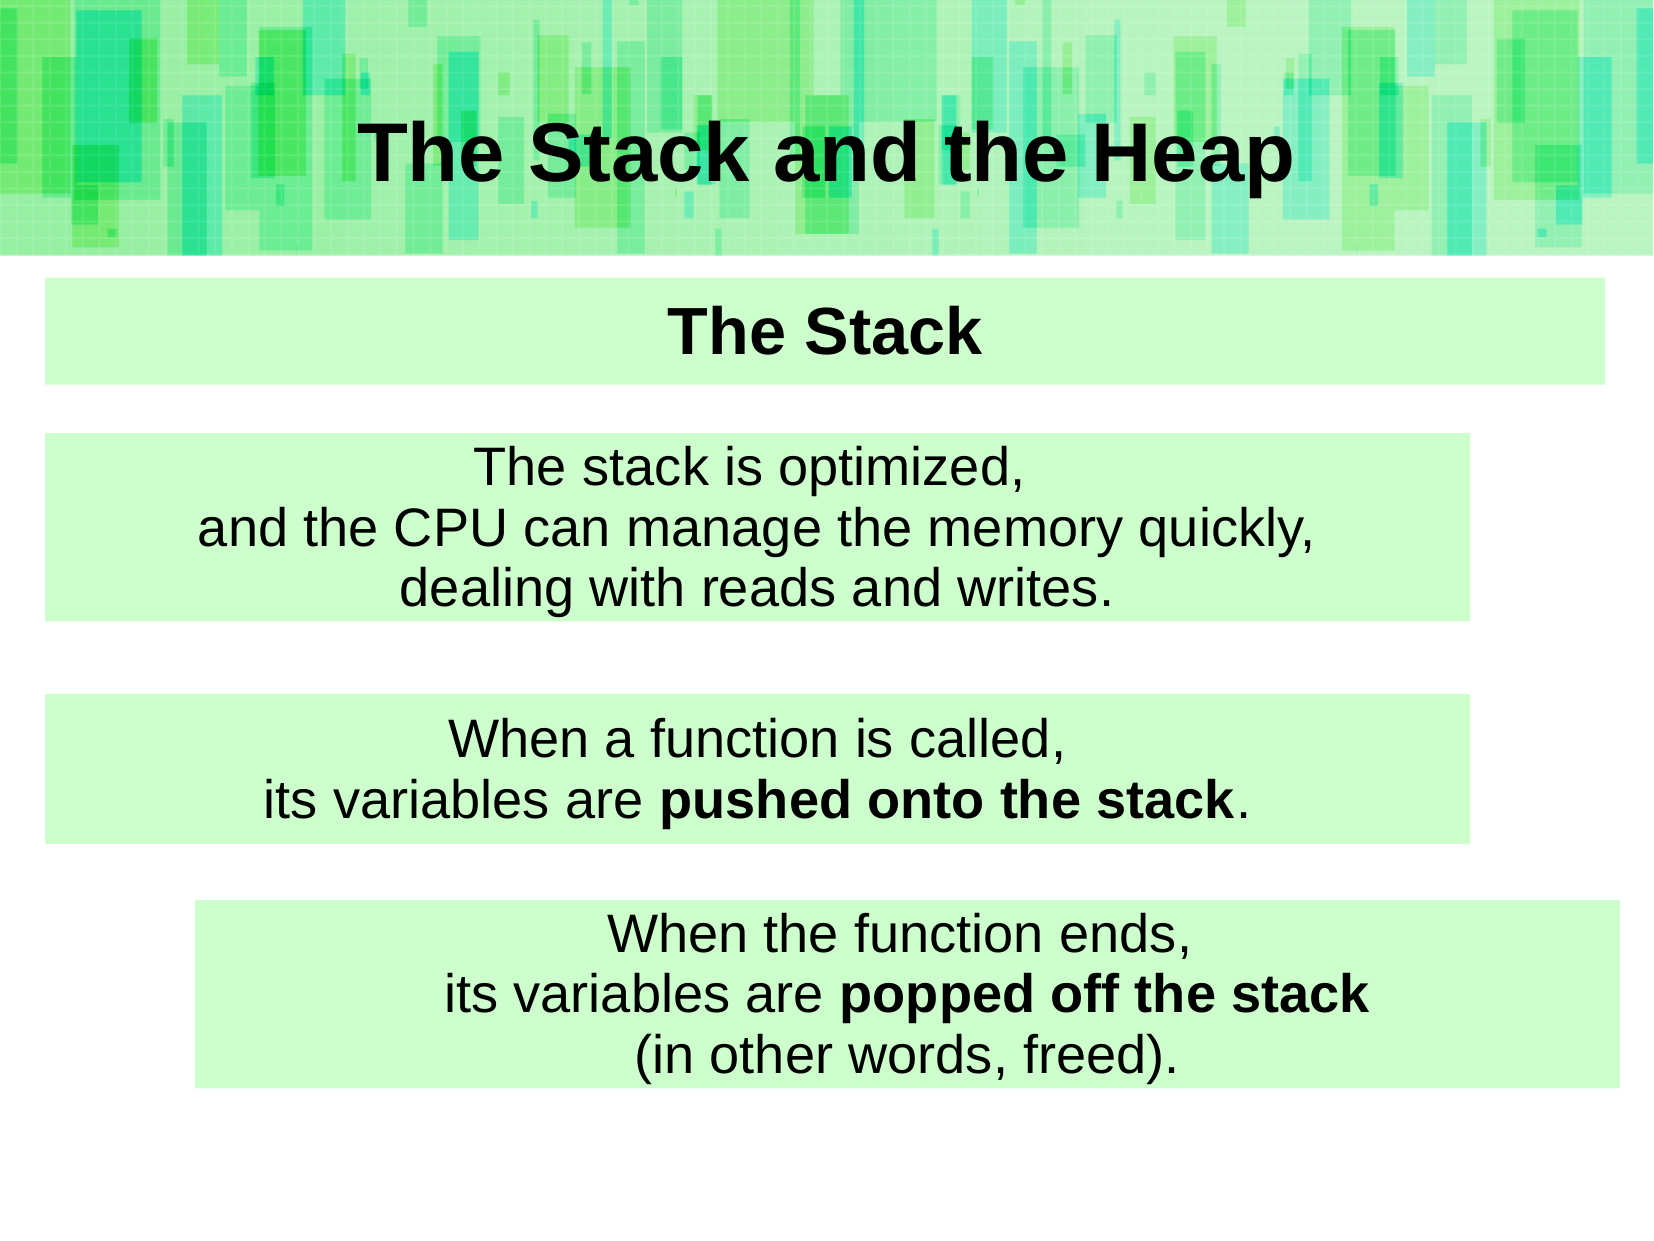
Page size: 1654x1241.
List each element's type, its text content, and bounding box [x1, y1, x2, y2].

text_box The Stack [45, 277, 1606, 385]
picture [0, 0, 1654, 1241]
text_box When a function is called, its variables are pushed onto the stack. [45, 694, 1471, 845]
text_box The stack is optimized, and the CPU can manage the memory quickly, dealing with reads and writes. [45, 433, 1471, 622]
text_box When the function ends, its variables are popped off the stack (in other words, freed). [195, 900, 1621, 1089]
title The Stack and the Heap [82, 49, 1571, 257]
